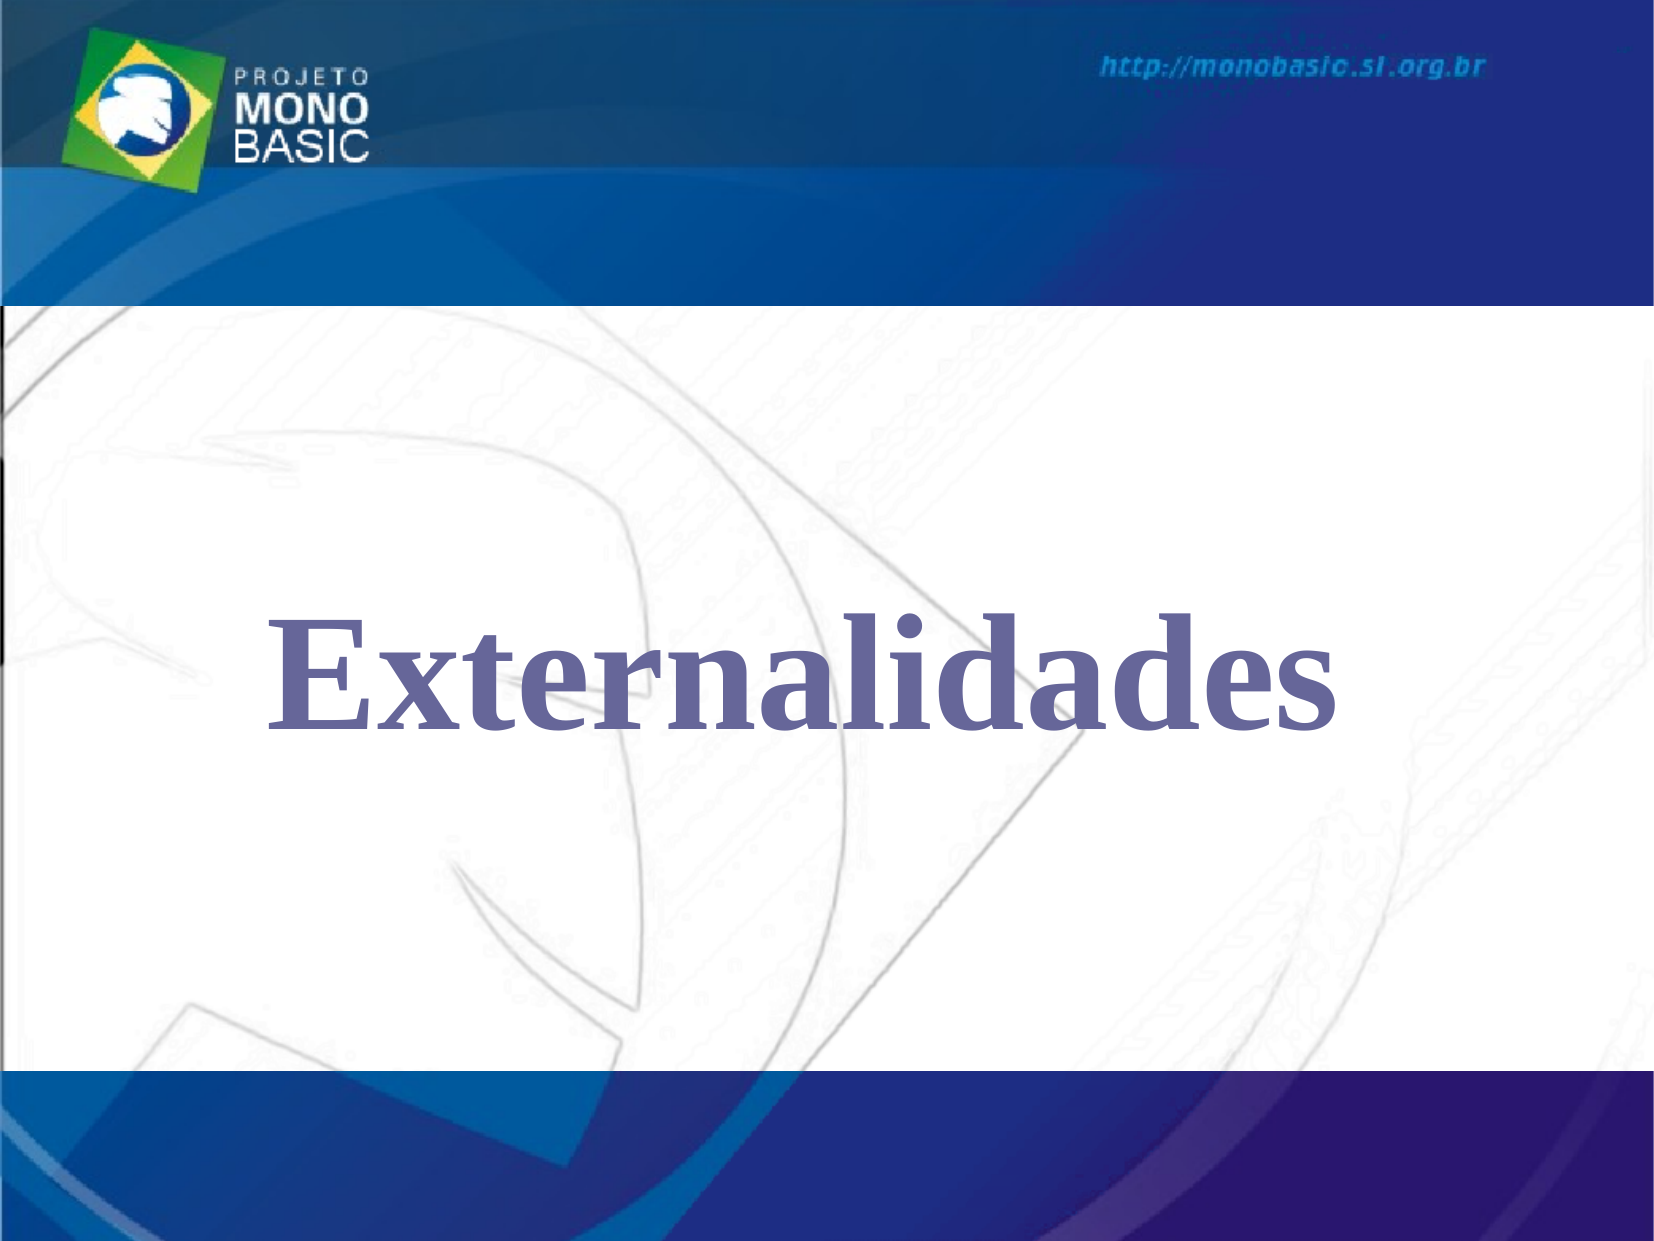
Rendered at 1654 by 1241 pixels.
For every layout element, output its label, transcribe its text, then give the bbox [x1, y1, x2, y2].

picture [0, 0, 1654, 1241]
title Externalidades [97, 564, 1510, 782]
